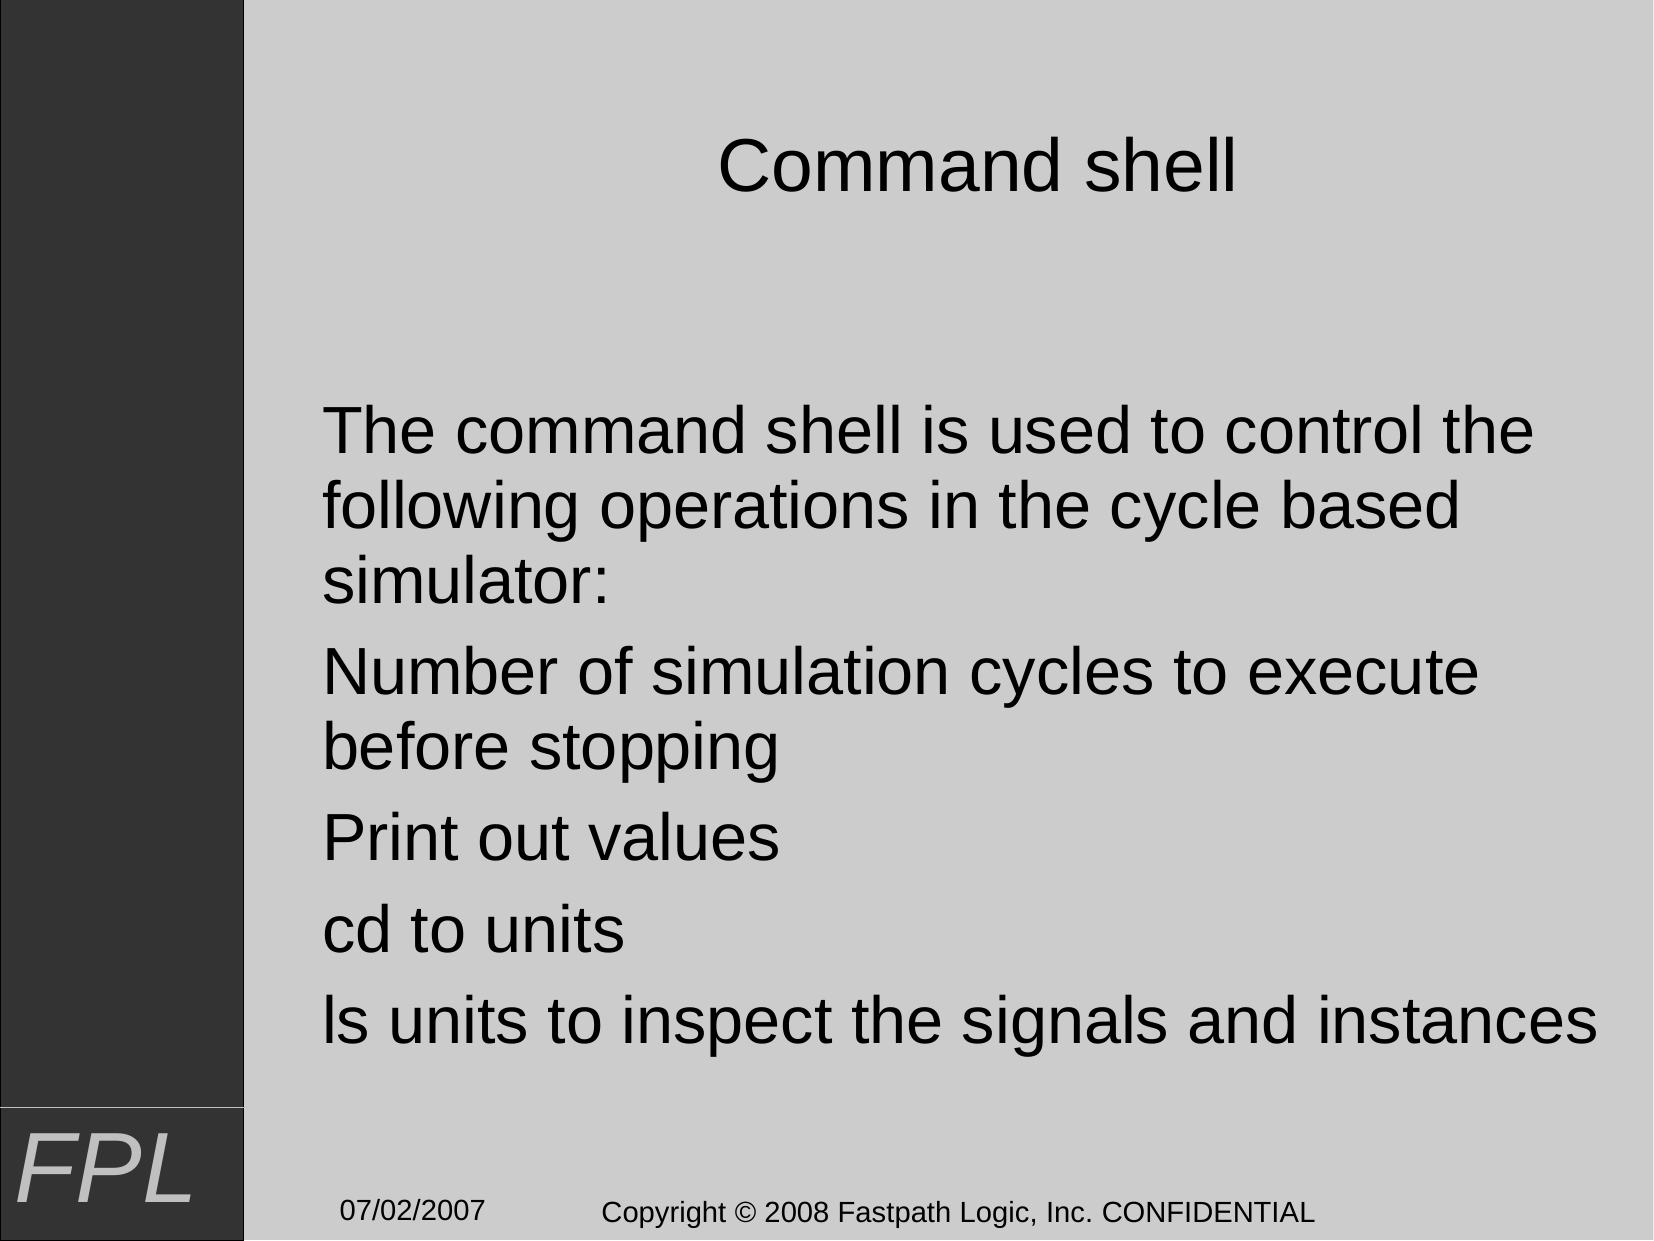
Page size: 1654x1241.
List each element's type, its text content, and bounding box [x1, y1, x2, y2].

title Command shell [427, 57, 1530, 272]
subtitle The command shell is used to control the following operations in the cycle based simulator: Number of simulation cycles to execute before stopping Print out values cd to units ls units to inspect the signals and instances [322, 272, 1635, 1179]
